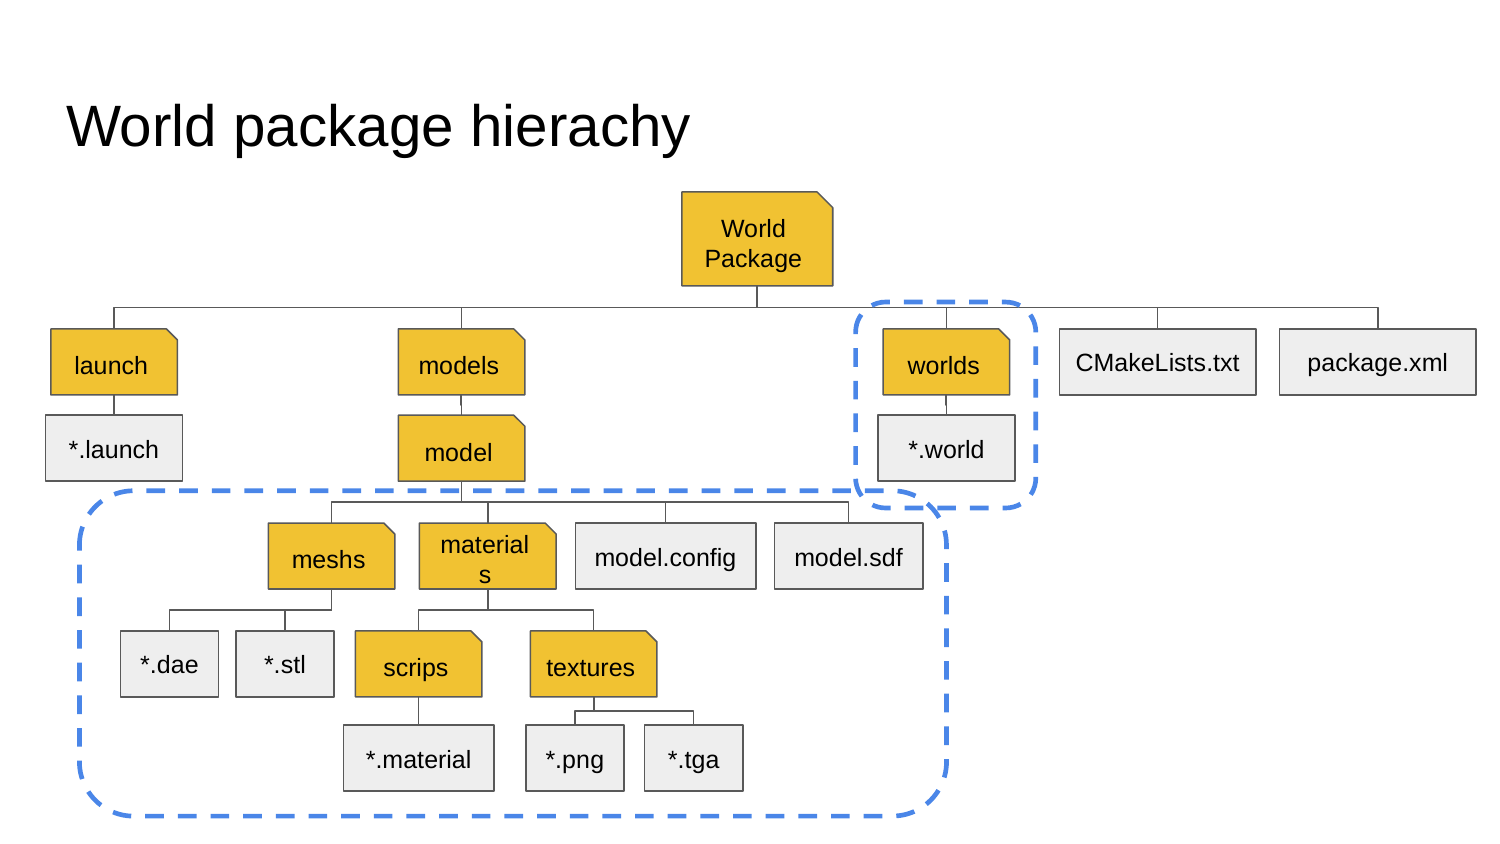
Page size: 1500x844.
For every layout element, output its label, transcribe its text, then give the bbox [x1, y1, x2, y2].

text_box model [398, 415, 525, 482]
text_box scrips [355, 630, 482, 697]
text_box meshs [268, 523, 395, 590]
text_box *.material [343, 725, 495, 792]
text_box *.png [525, 725, 625, 792]
text_box models [398, 328, 525, 395]
title World package hierachy [51, 72, 1449, 167]
text_box CMakeLists.txt [1059, 328, 1256, 395]
text_box *.launch [45, 415, 183, 482]
text_box model.sdf [774, 523, 924, 589]
text_box *.stl [235, 630, 335, 697]
text_box *.dae [120, 630, 219, 697]
text_box launch [50, 328, 178, 395]
text_box *.tga [644, 725, 743, 792]
text_box model.config [575, 523, 756, 589]
text_box textures [530, 630, 657, 697]
text_box package.xml [1279, 328, 1477, 395]
text_box worlds [883, 328, 1010, 395]
text_box World Package [681, 191, 833, 286]
text_box *.world [878, 415, 1015, 482]
text_box materials [419, 523, 557, 590]
